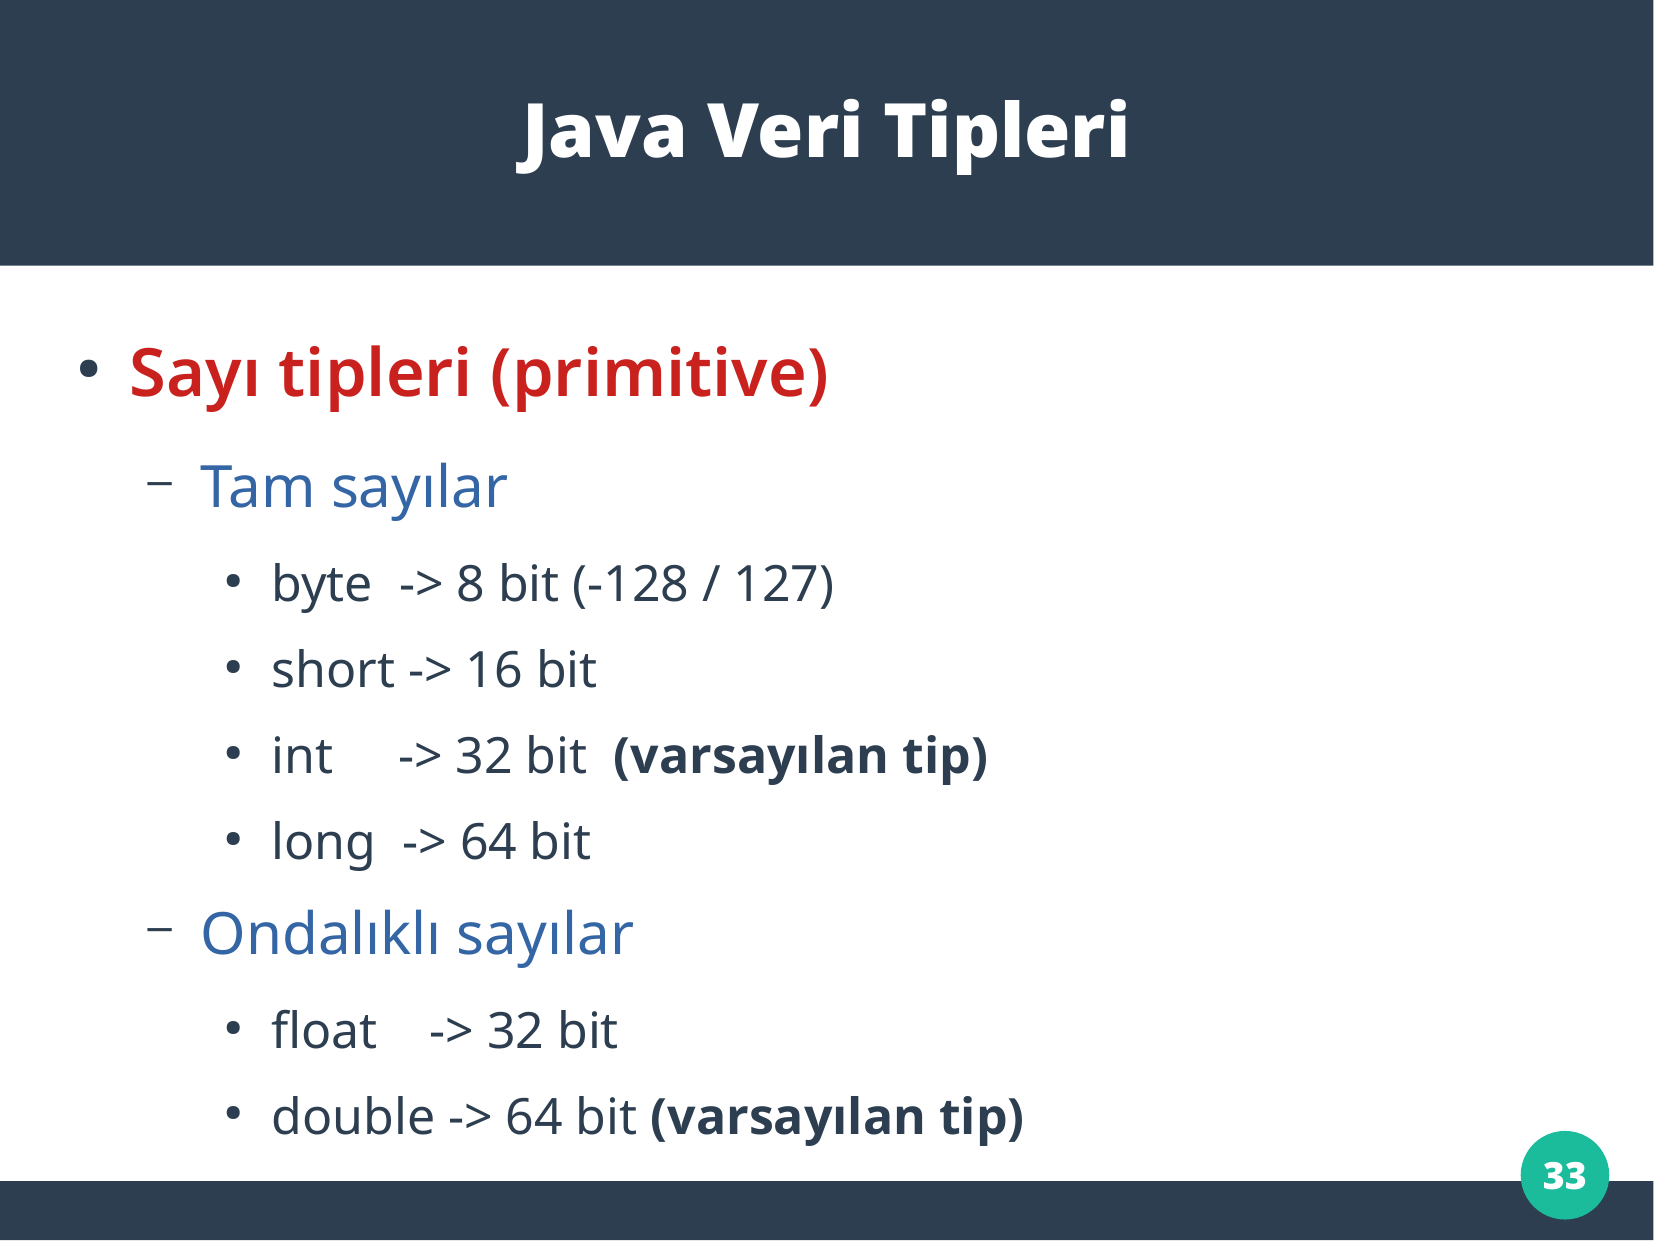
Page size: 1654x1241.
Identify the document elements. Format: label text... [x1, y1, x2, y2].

title Java Veri Tipleri [59, 49, 1595, 207]
list Sayı tipleri (primitive) Tam sayılar byte -> 8 bit (-128 / 127) short -> 16 bit int -> 32 bit (varsayılan tip) long -> 64 bit Ondalıklı sayılar float -> 32 bit double -> 64 bit (varsayılan tip) [59, 324, 1312, 1152]
